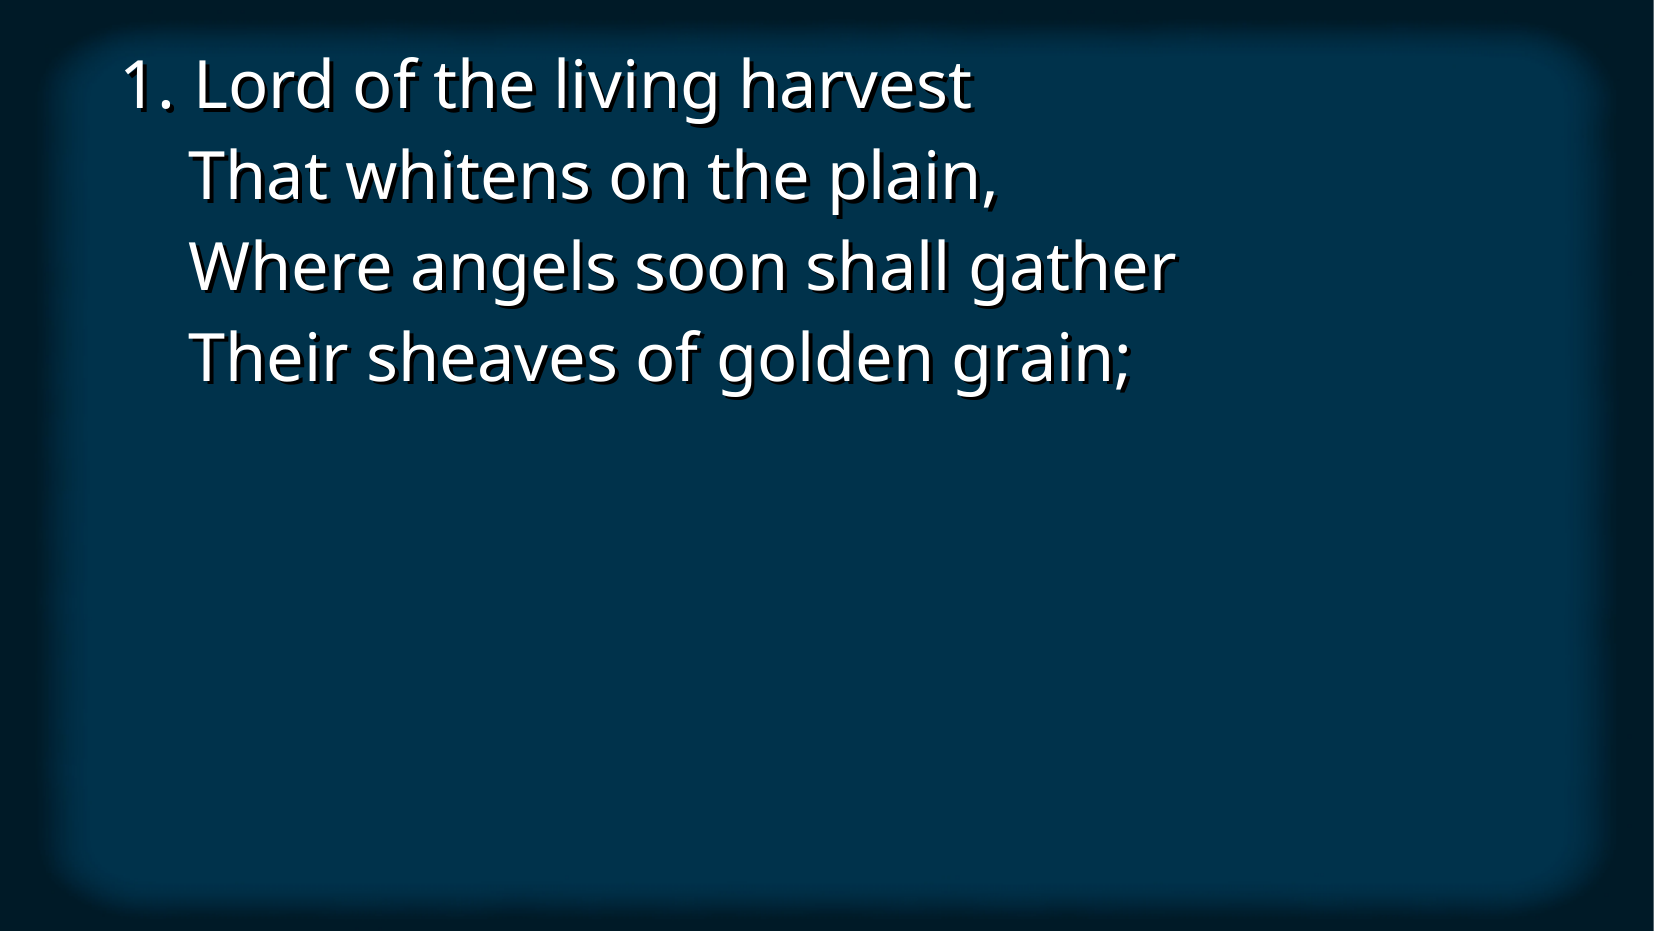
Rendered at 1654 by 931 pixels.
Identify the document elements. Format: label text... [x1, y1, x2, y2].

picture [0, 0, 1654, 931]
text_box 1. Lord of the living harvest That whitens on the plain, Where angels soon shall gather Their sheaves of golden grain; [105, 30, 1546, 400]
